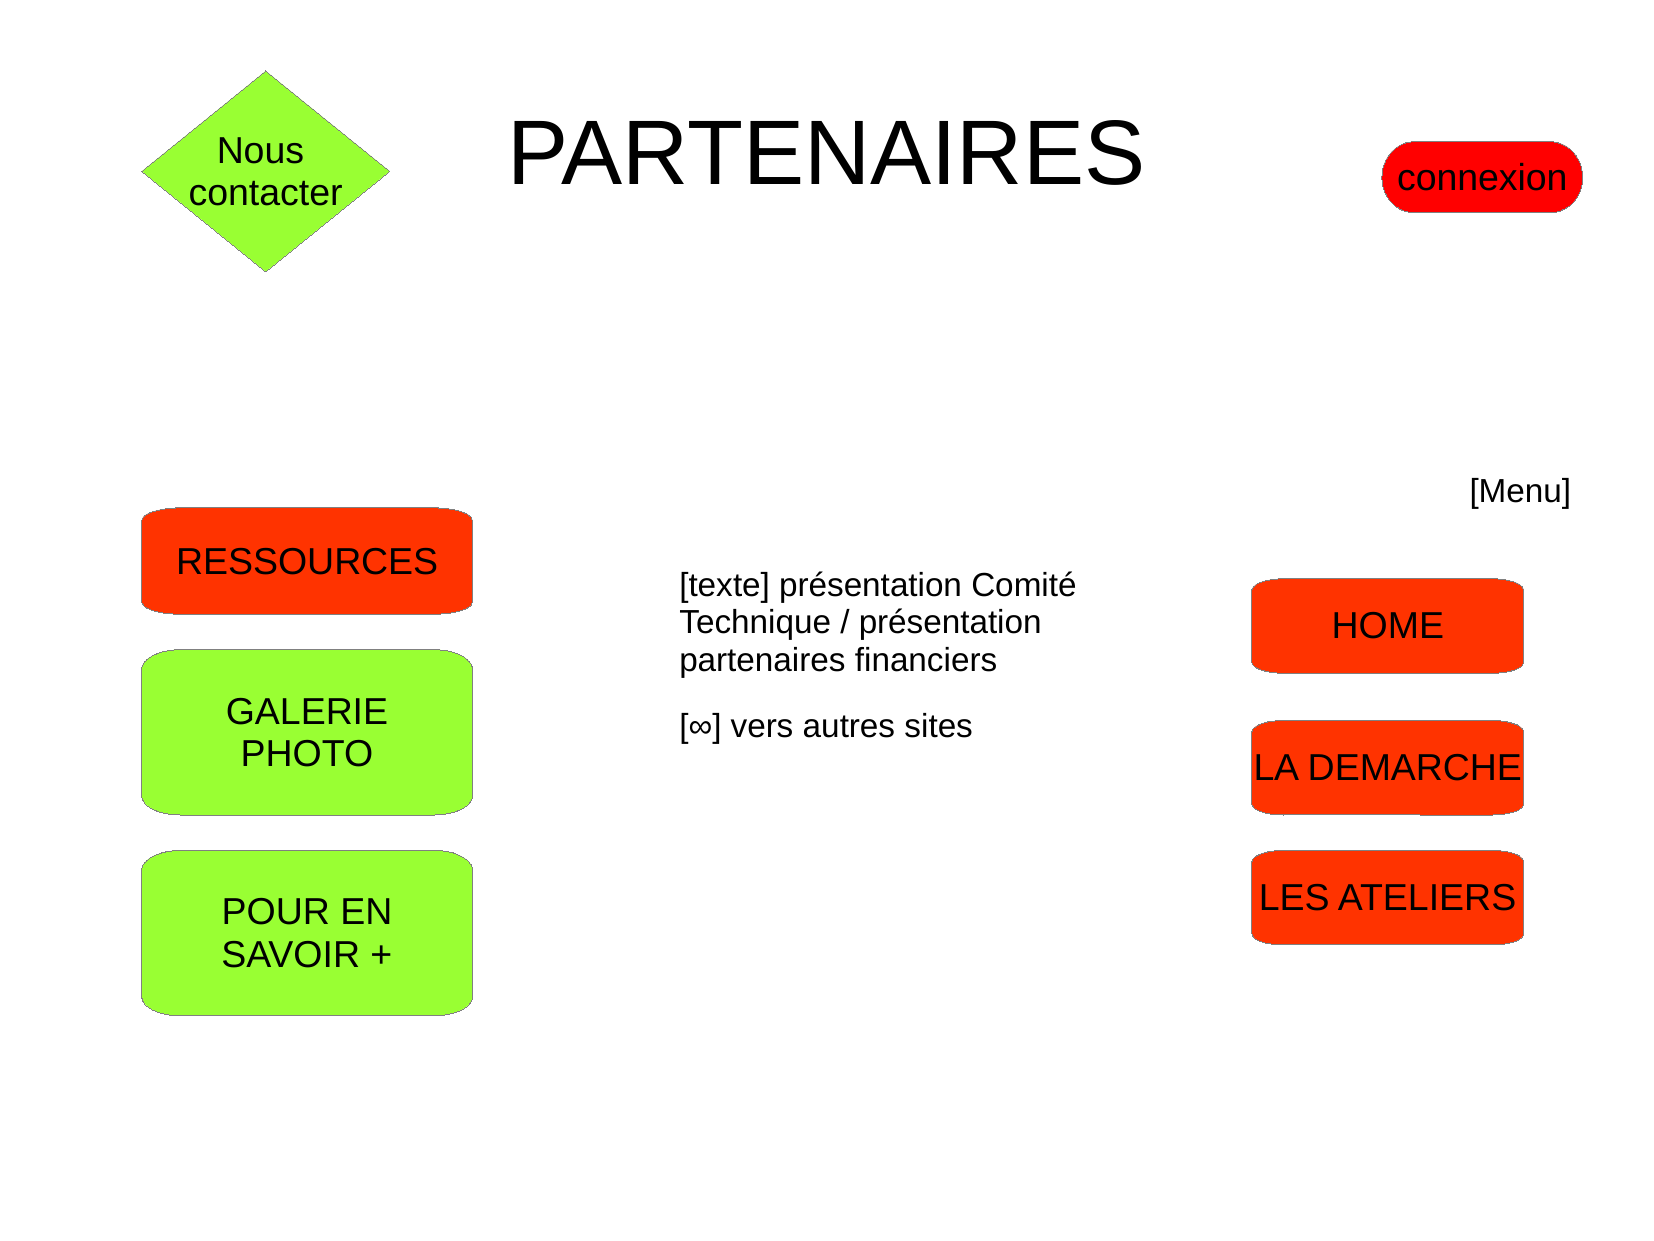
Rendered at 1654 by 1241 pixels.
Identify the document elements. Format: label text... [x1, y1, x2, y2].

text_box RESSOURCES [141, 507, 473, 615]
text_box LA DEMARCHE [1251, 720, 1524, 816]
list [Menu] [1169, 472, 1572, 981]
list [texte] présentation Comité Technique / présentation partenaires financiers [∞] vers autres sites [608, 566, 1087, 746]
text_box connexion [1381, 141, 1583, 213]
text_box GALERIE PHOTO [141, 649, 473, 816]
text_box POUR EN SAVOIR + [141, 850, 473, 1016]
text_box LES ATELIERS [1251, 850, 1524, 945]
title PARTENAIRES [82, 49, 1571, 257]
text_box Nous contacter [141, 70, 390, 272]
text_box HOME [1251, 578, 1524, 674]
